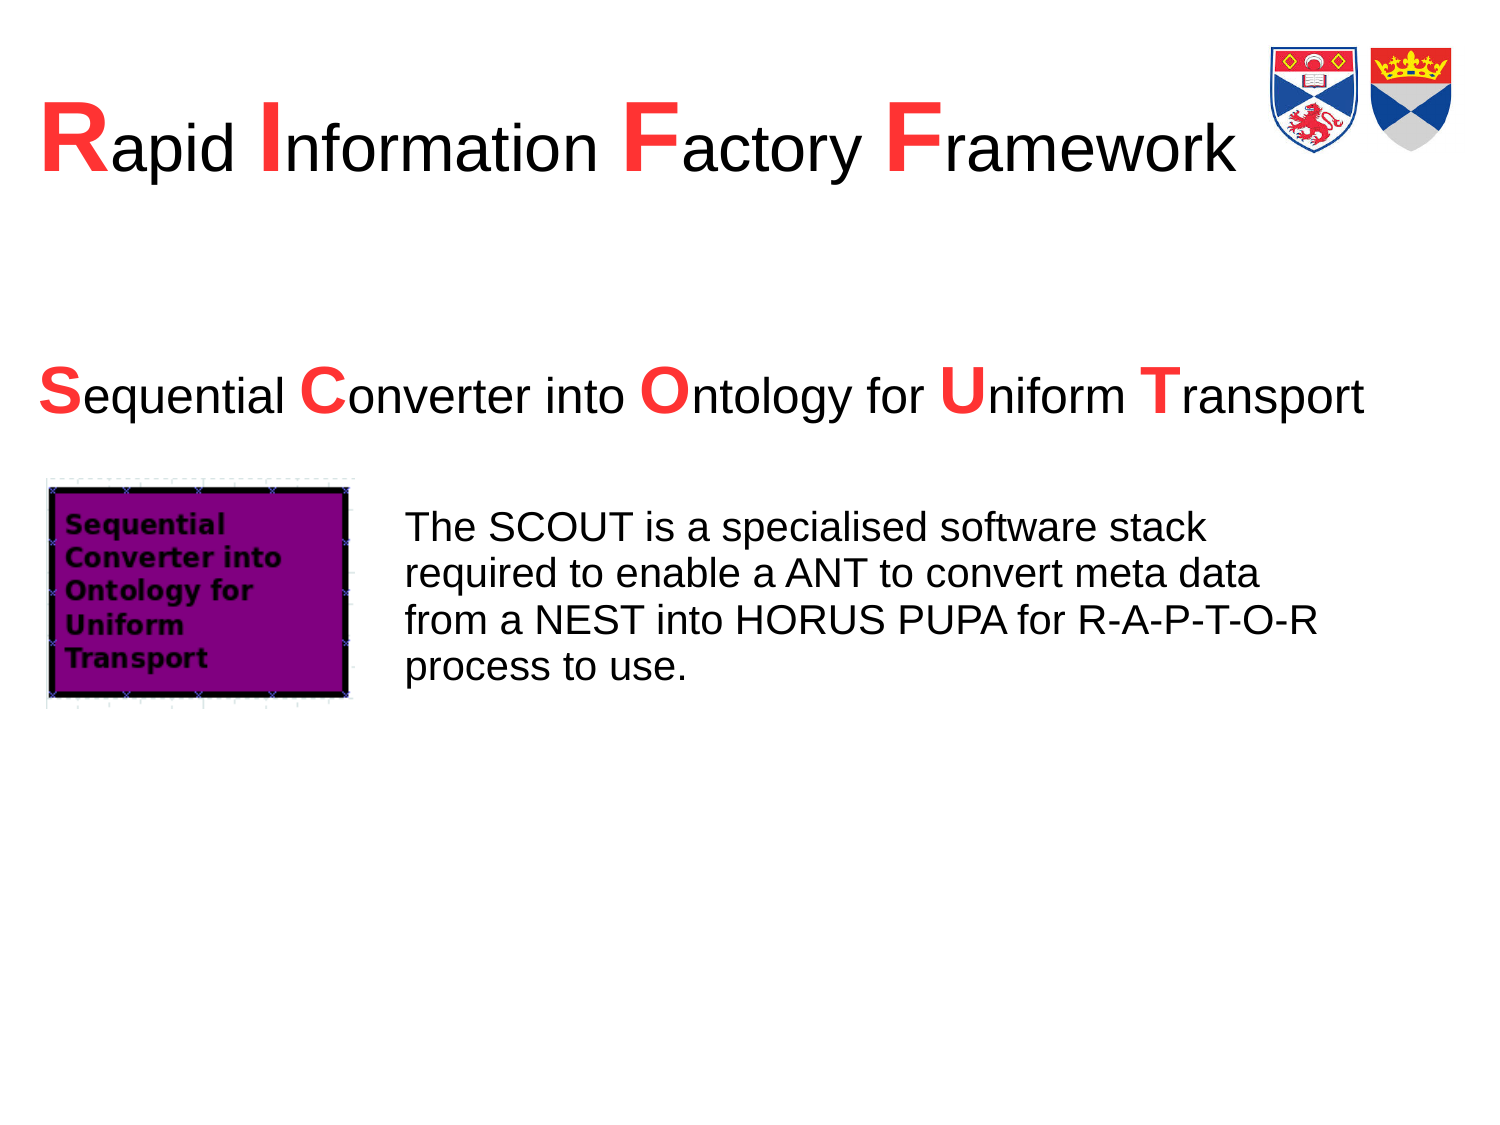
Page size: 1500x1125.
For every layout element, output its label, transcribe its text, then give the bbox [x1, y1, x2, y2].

picture [46, 478, 355, 709]
text_box Rapid Information Factory Framework [23, 73, 1269, 201]
text_box The SCOUT is a specialised software stack required to enable a ANT to convert meta data from a NEST into HORUS PUPA for R-A-P-T-O-R process to use. [389, 496, 1347, 827]
text_box Sequential Converter into Ontology for Uniform Transport [23, 345, 1458, 438]
picture [1268, 45, 1465, 154]
